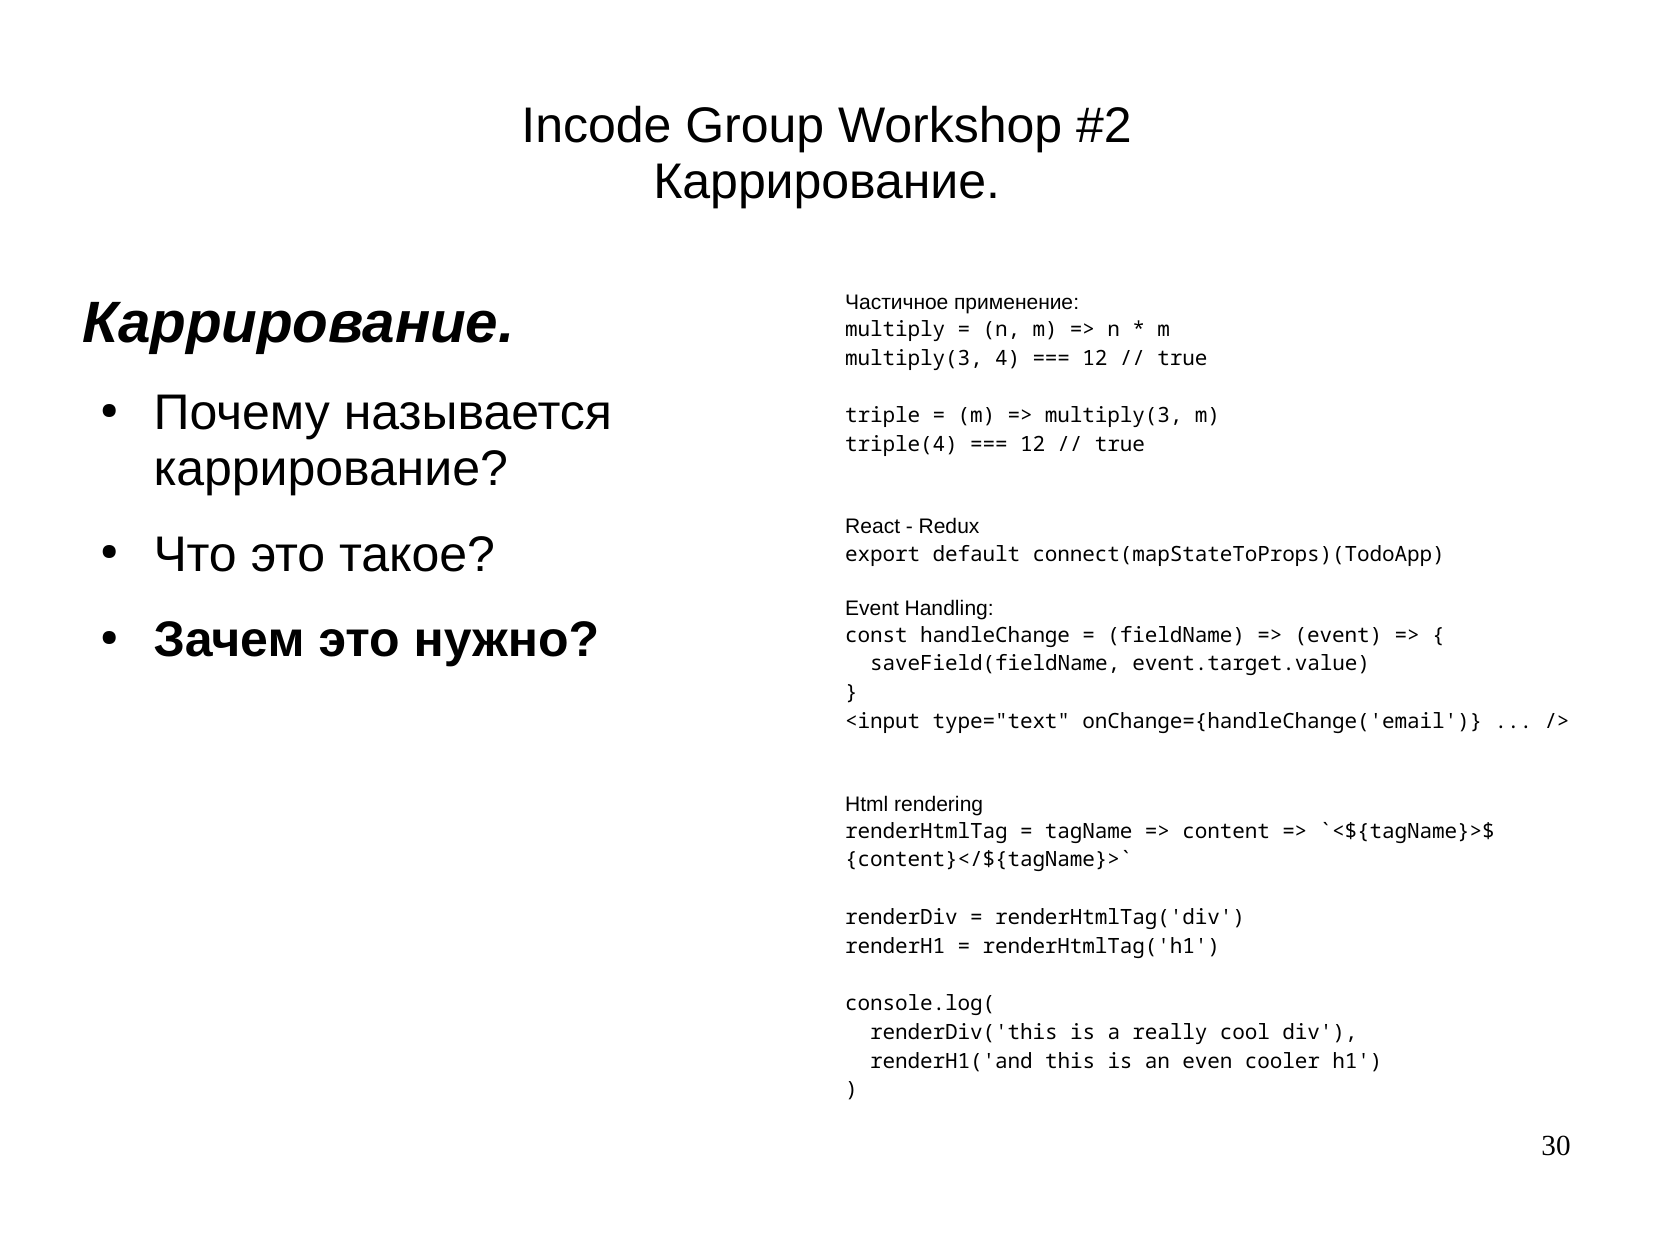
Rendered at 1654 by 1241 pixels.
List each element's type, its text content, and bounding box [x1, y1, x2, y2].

title Incode Group Workshop #2 Каррирование. [82, 49, 1571, 257]
list Частичное применение: multiply = (n, m) => n * m multiply(3, 4) === 12 // true triple = (m) => multiply(3, m) triple(4) === 12 // true React - Redux export default connect(mapStateToProps)(TodoApp) Event Handling: const handleChange = (fieldName) => (event) => { saveField(fieldName, event.target.value) } <input type="text" onChange={handleChange('email')} ... /> Html rendering renderHtmlTag = tagName => content => `<${tagName}>${content}</${tagName}>` renderDiv = renderHtmlTag('div') renderH1 = renderHtmlTag('h1') console.log( renderDiv('this is a really cool div'), renderH1('and this is an even cooler h1') ) [845, 290, 1572, 1134]
list Каррирование. Почему называется каррирование? Что это такое? Зачем это нужно? [82, 290, 809, 1010]
